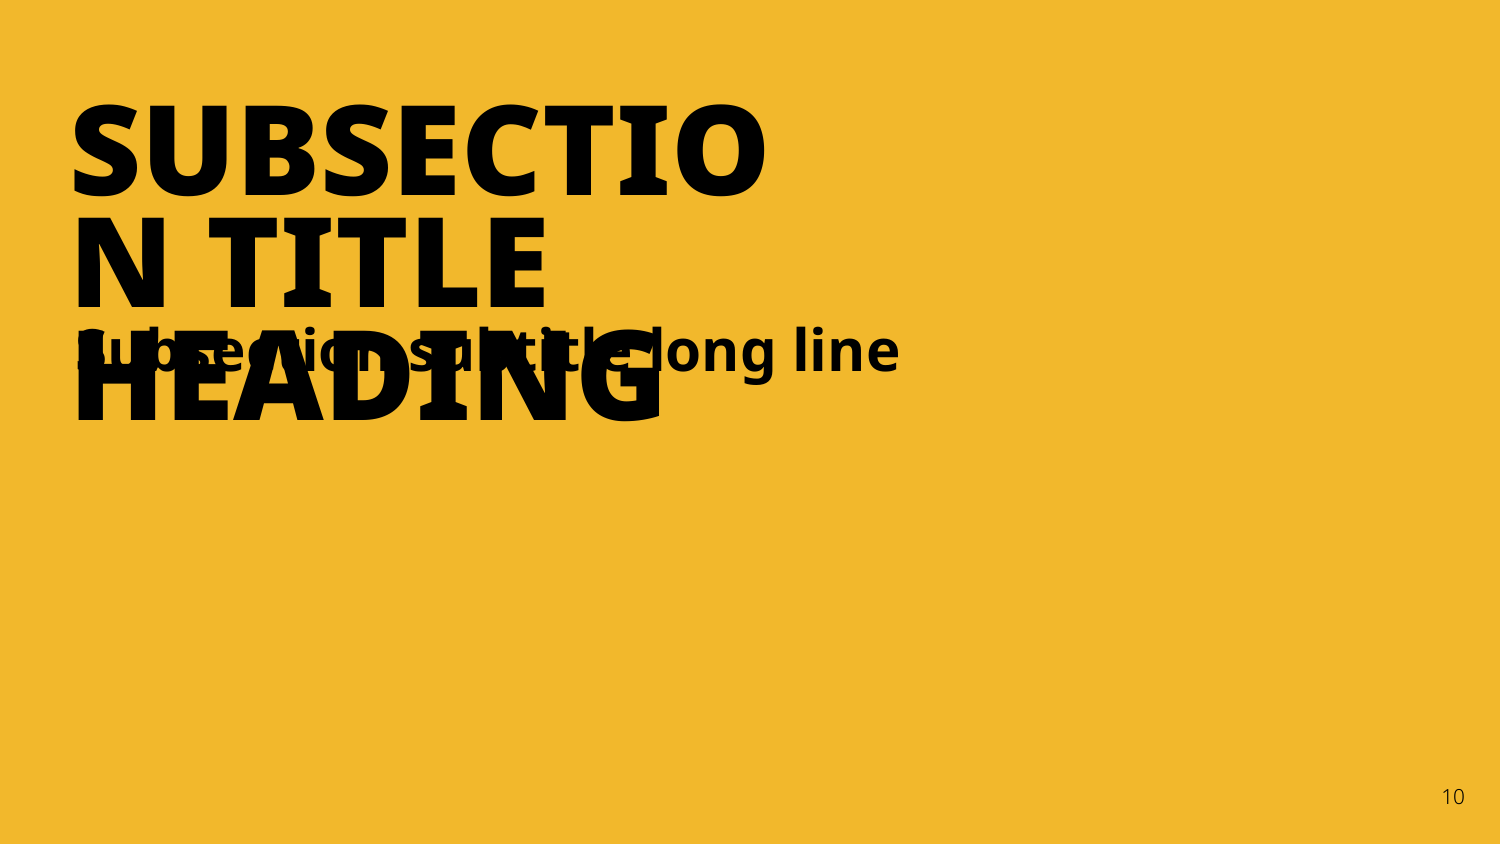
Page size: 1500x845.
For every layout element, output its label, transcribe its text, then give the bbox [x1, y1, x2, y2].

title SUBSECTION TITLE HEADING [54, 90, 851, 346]
title Subsection subtitle long line [60, 298, 918, 407]
